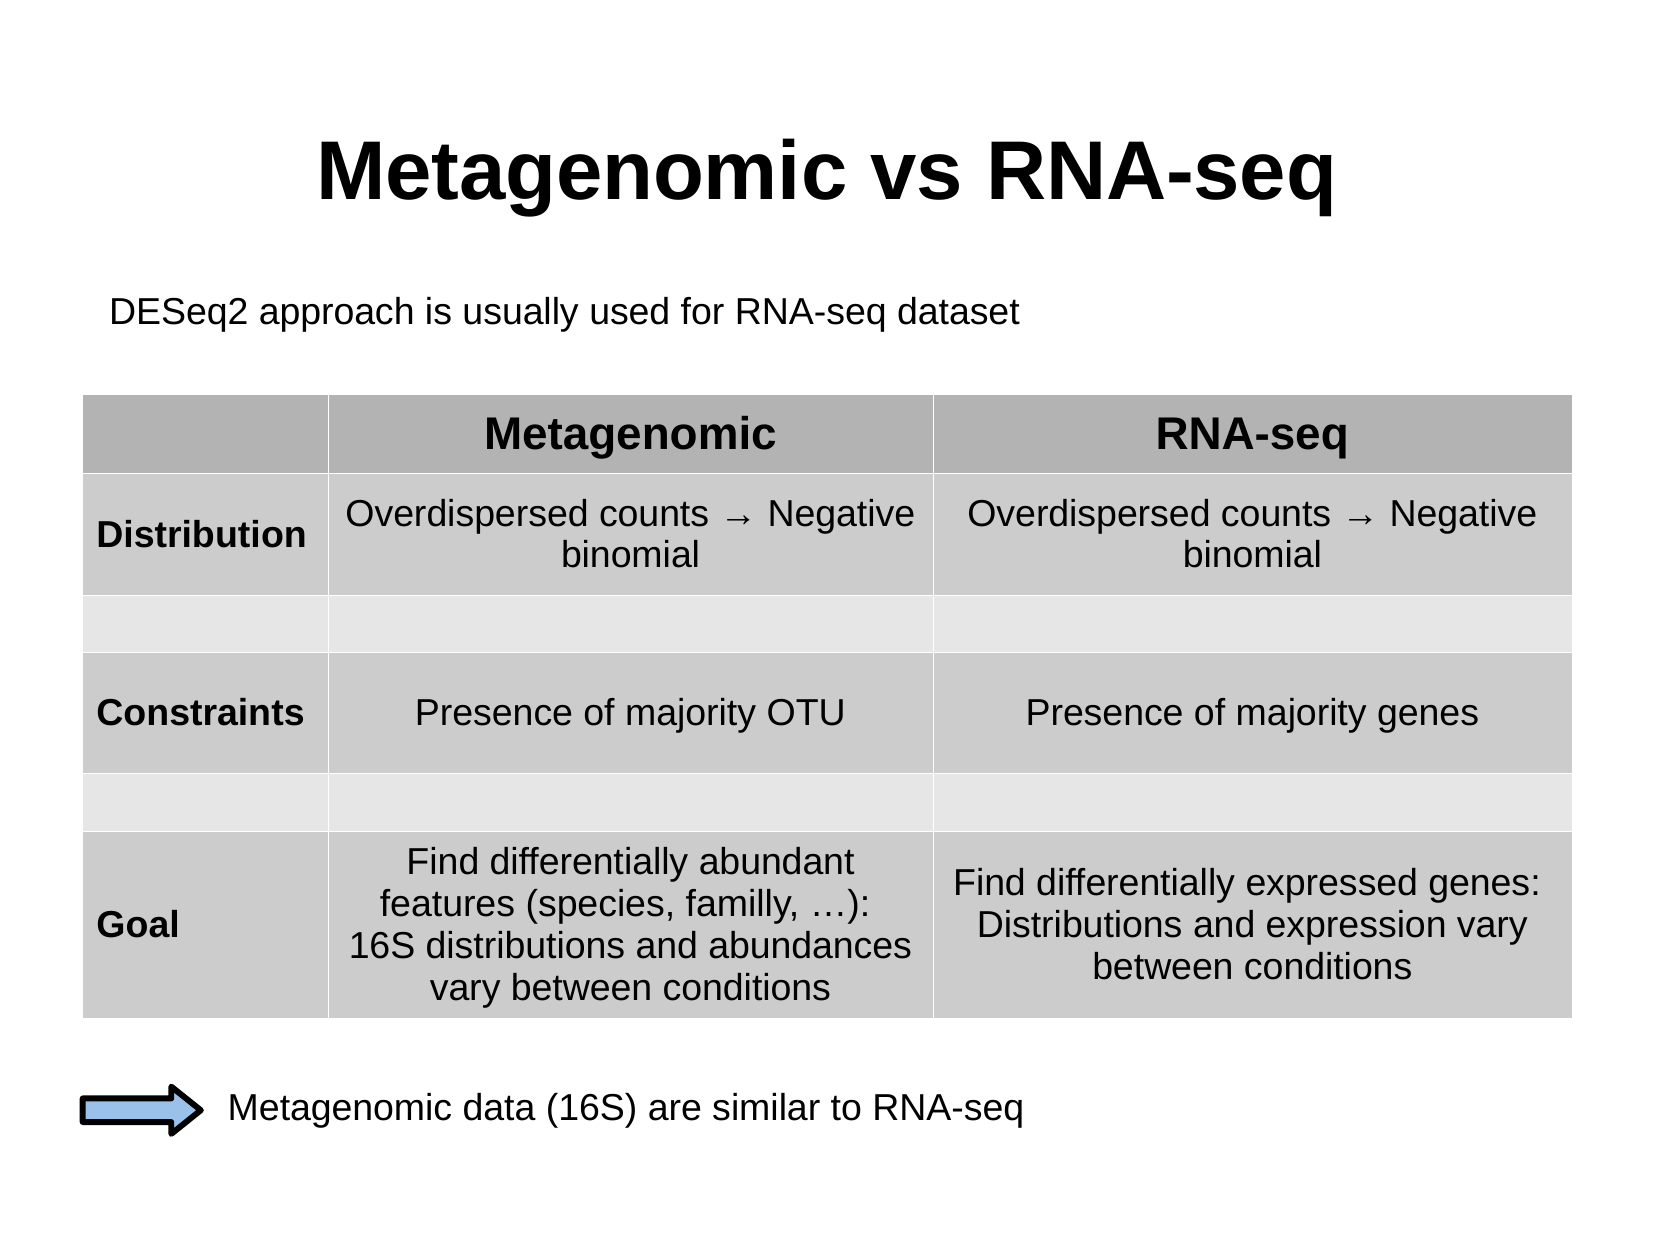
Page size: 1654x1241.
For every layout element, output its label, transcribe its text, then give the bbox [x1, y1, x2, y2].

text_box Metagenomic data (16S) are similar to RNA-seq [212, 1079, 1040, 1136]
table_cell Constraints [83, 653, 328, 773]
table_cell Overdispersed counts → Negative binomial [329, 474, 933, 595]
table_header RNA-seq [934, 395, 1572, 473]
table_cell Presence of majority genes [934, 653, 1572, 773]
text_box Metagenomic vs RNA-seq [0, 116, 1654, 225]
text_box DESeq2 approach is usually used for RNA-seq dataset [94, 283, 1036, 341]
table_cell Distribution [83, 474, 328, 595]
table_cell Goal [83, 832, 328, 1018]
table_cell Overdispersed counts → Negative binomial [934, 474, 1572, 595]
table_cell Presence of majority OTU [329, 653, 933, 773]
table_cell [83, 596, 328, 652]
table_header Metagenomic [329, 395, 933, 473]
table_cell Find differentially expressed genes: Distributions and expression vary between conditions [934, 832, 1572, 1018]
table_cell Find differentially abundant features (species, familly, …): 16S distributions and abundances vary between conditions [329, 832, 933, 1018]
text_box [82, 1086, 201, 1134]
table_cell [934, 774, 1572, 831]
table_header [83, 395, 328, 473]
table_cell [329, 774, 933, 831]
table_cell [83, 774, 328, 831]
table_cell [329, 596, 933, 652]
table_cell [934, 596, 1572, 652]
